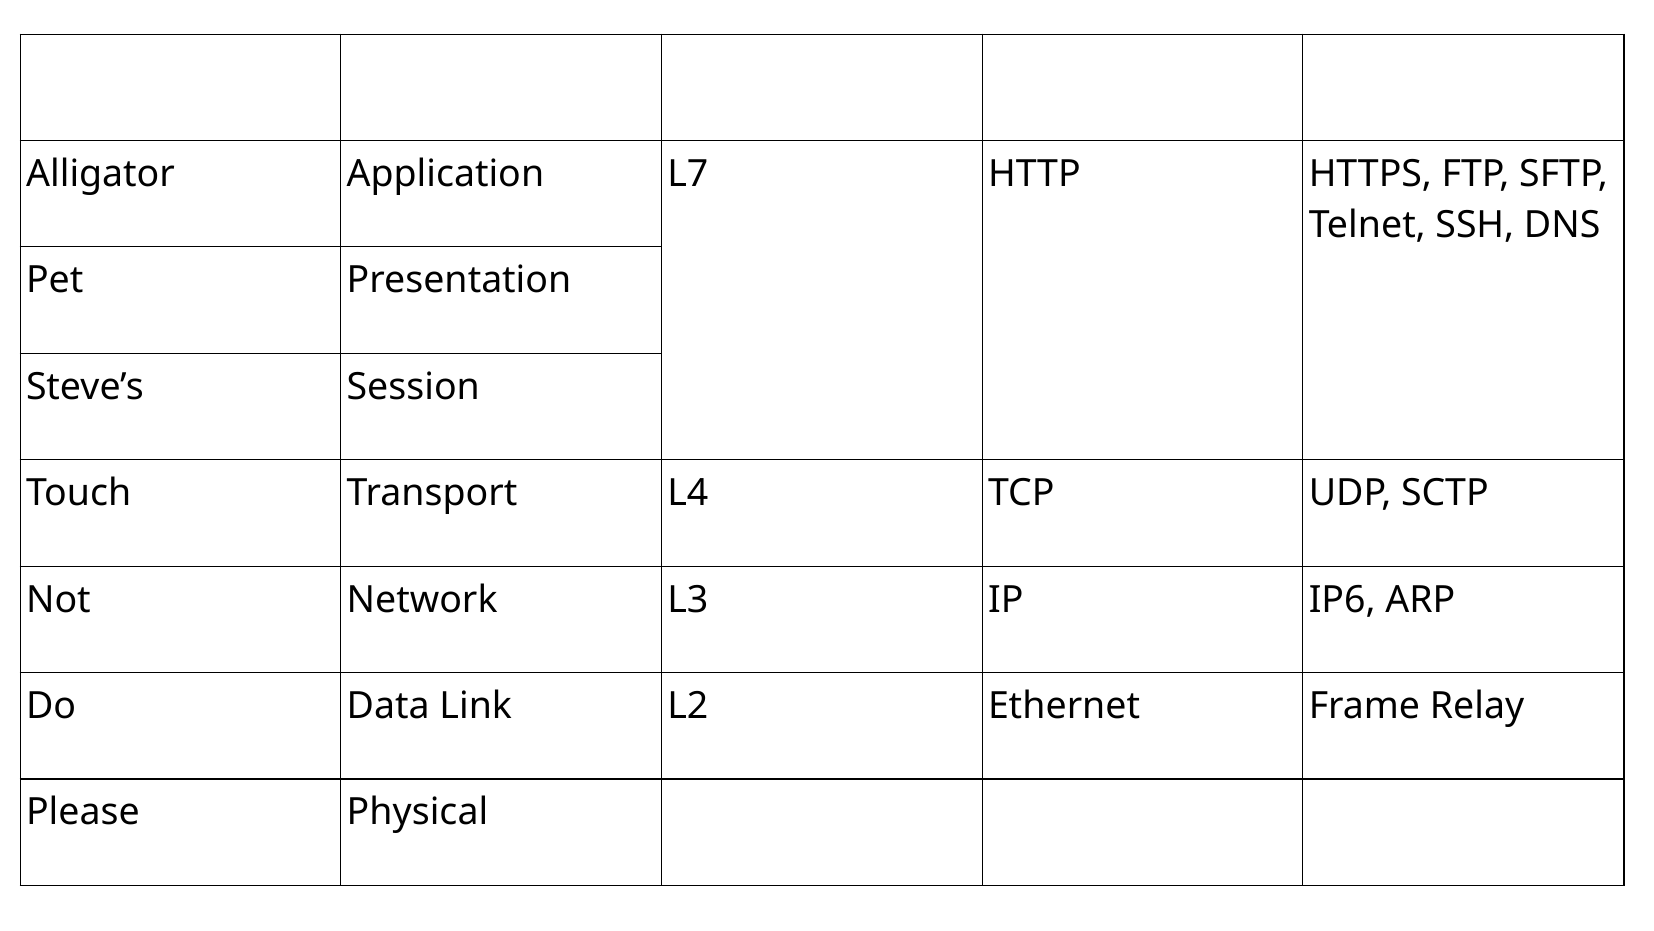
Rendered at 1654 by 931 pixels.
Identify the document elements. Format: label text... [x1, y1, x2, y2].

table_cell L2 [662, 673, 982, 778]
table_cell Data Link [341, 673, 661, 778]
table_header [1303, 35, 1623, 140]
table_cell Pet [21, 247, 340, 353]
table_header [341, 35, 661, 140]
table_cell Physical [341, 780, 661, 885]
table_cell L7 [662, 141, 982, 459]
table_cell IP6, ARP [1303, 567, 1623, 672]
table_cell Alligator [21, 141, 340, 246]
table_cell TCP [983, 460, 1302, 566]
table_cell [1303, 780, 1623, 885]
table_cell UDP, SCTP [1303, 460, 1623, 566]
table_cell Please [21, 780, 340, 885]
table_cell [662, 780, 982, 885]
table_header [662, 35, 982, 140]
table_cell Transport [341, 460, 661, 566]
table_cell HTTP [983, 141, 1302, 459]
table_header [983, 35, 1302, 140]
table_cell Not [21, 567, 340, 672]
table_cell Application [341, 141, 661, 246]
table_cell HTTPS, FTP, SFTP, Telnet, SSH, DNS [1303, 141, 1623, 459]
table_cell Session [341, 354, 661, 459]
table_cell L4 [662, 460, 982, 566]
table_cell [983, 780, 1302, 885]
table_cell IP [983, 567, 1302, 672]
table_cell Steve’s [21, 354, 340, 459]
table_cell Presentation [341, 247, 661, 353]
table_cell Frame Relay [1303, 673, 1623, 778]
table_cell Touch [21, 460, 340, 566]
table_cell Network [341, 567, 661, 672]
table_cell Do [21, 673, 340, 778]
table_header [21, 35, 340, 140]
table_cell L3 [662, 567, 982, 672]
table_cell Ethernet [983, 673, 1302, 778]
